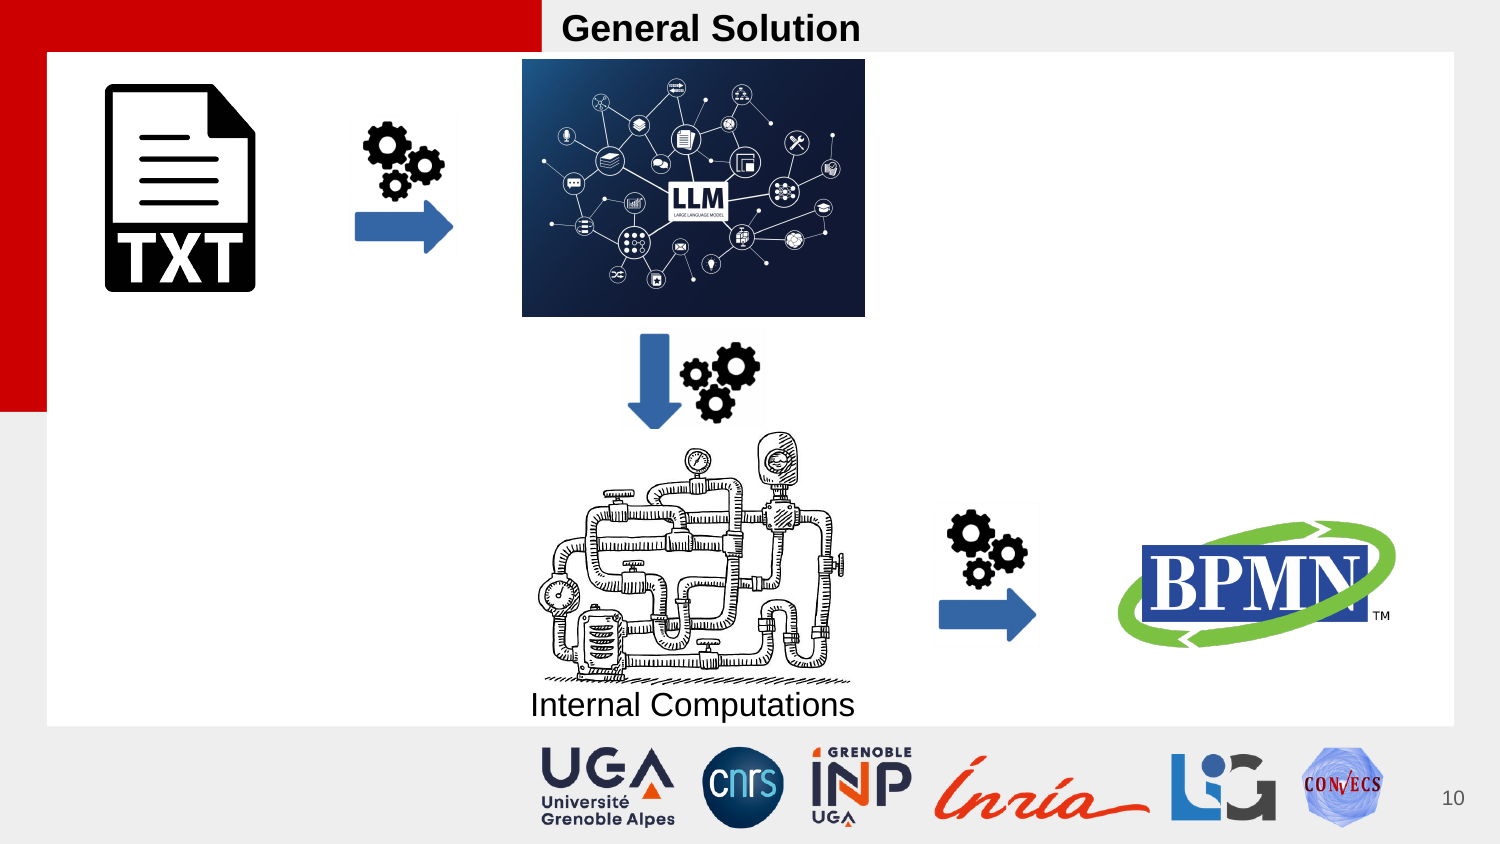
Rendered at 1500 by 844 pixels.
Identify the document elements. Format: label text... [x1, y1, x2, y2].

picture [0, 0, 1500, 844]
slide_number <numéro> [1389, 764, 1480, 830]
text_box Internal Computations [454, 686, 932, 721]
text_box General Solution [546, 0, 1441, 55]
